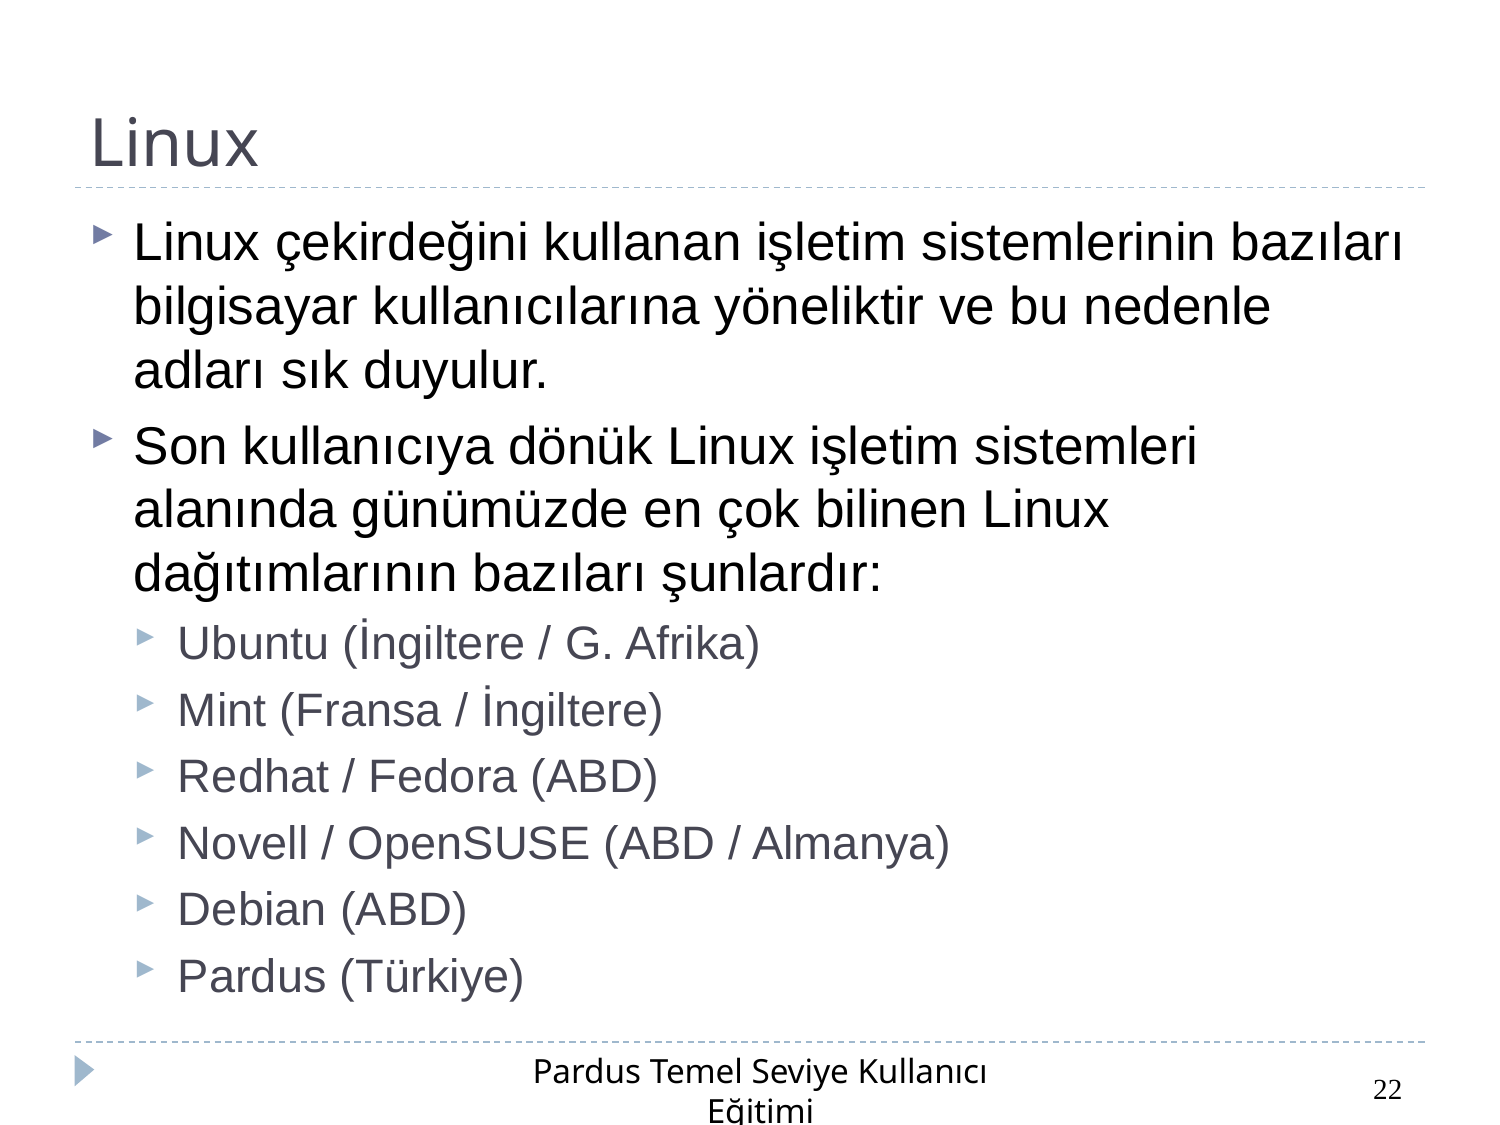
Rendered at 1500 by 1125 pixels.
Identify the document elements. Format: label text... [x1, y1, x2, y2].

list Linux çekirdeğini kullanan işletim sistemlerinin bazıları bilgisayar kullanıcılarına yöneliktir ve bu nedenle adları sık duyulur. Son kullanıcıya dönük Linux işletim sistemleri alanında günümüzde en çok bilinen Linux dağıtımlarının bazıları şunlardır: Ubuntu (İngiltere / G. Afrika) Mint (Fransa / İngiltere) Redhat / Fedora (ABD) Novell / OpenSUSE (ABD / Almanya) Debian (ABD) Pardus (Türkiye) [75, 200, 1425, 1010]
title Linux [75, 24, 1425, 188]
